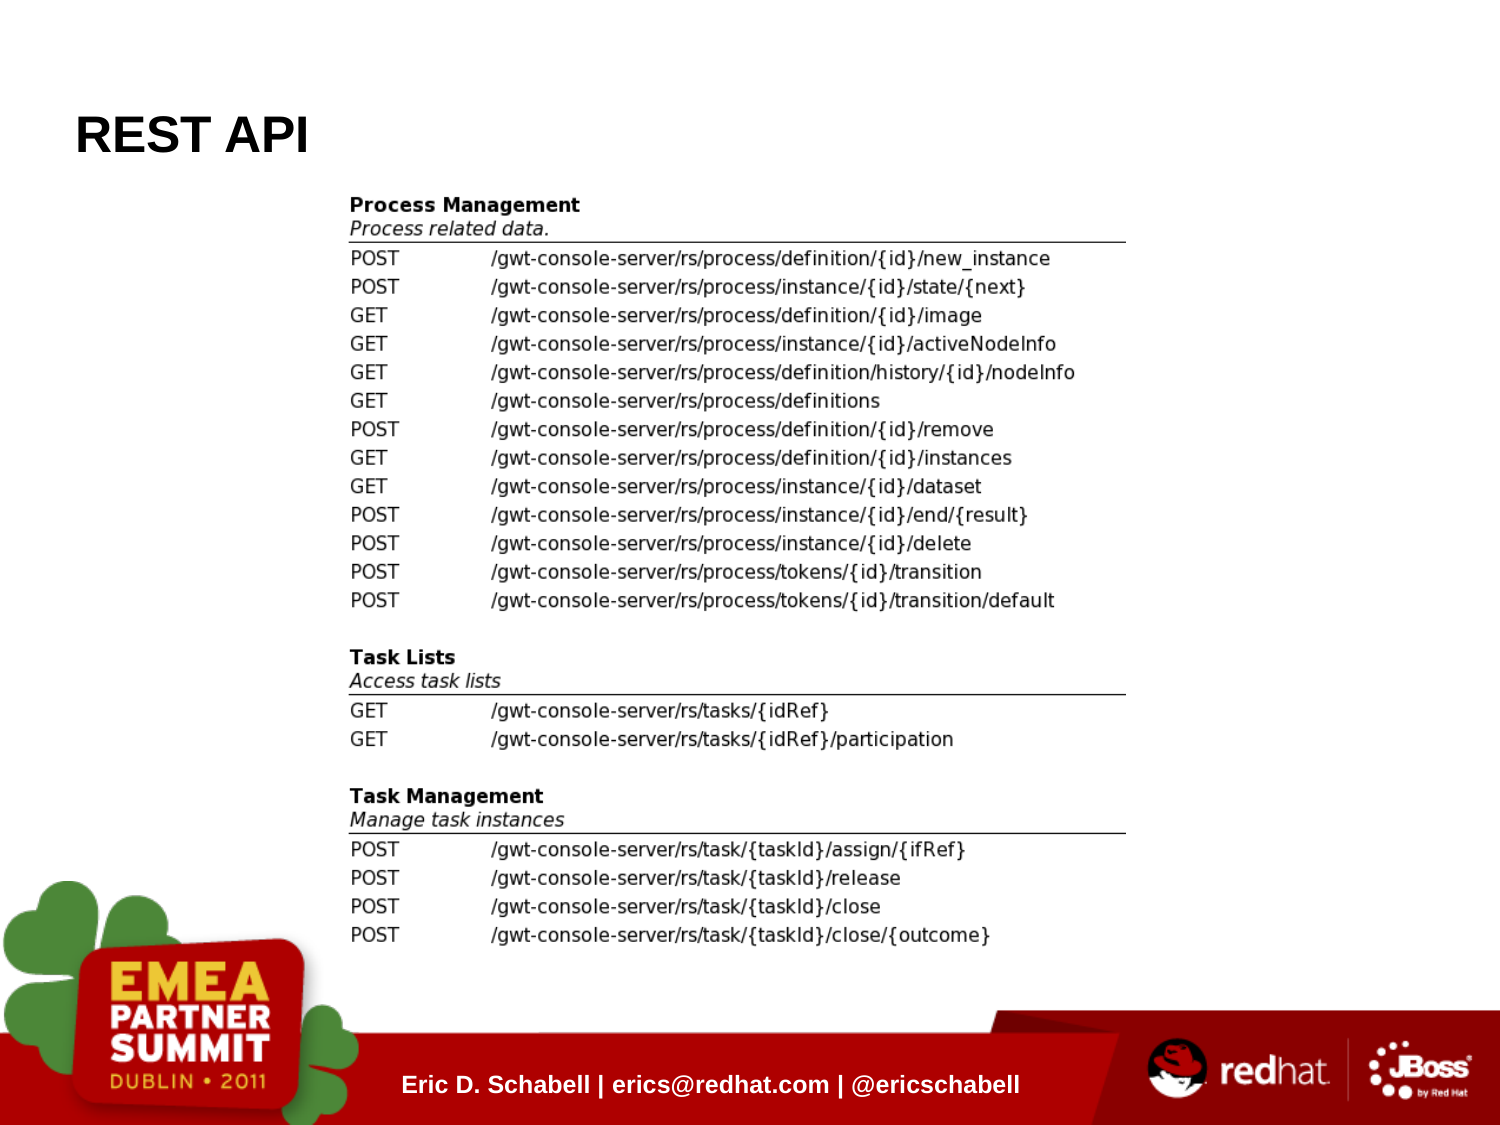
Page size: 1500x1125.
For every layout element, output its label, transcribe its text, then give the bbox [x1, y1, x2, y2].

title REST API [74, 50, 1425, 221]
picture [0, 186, 1500, 1125]
